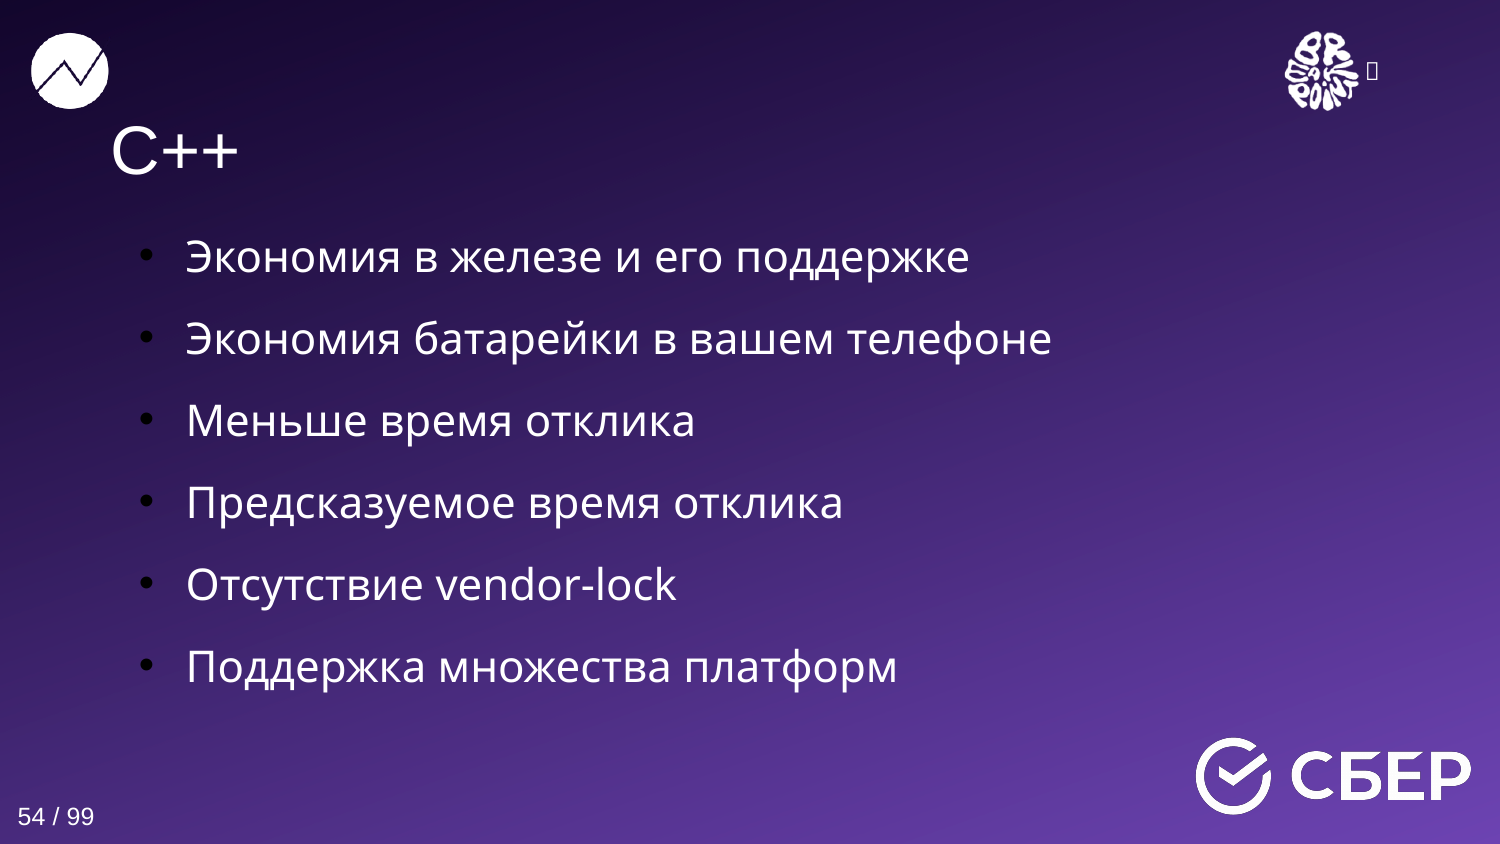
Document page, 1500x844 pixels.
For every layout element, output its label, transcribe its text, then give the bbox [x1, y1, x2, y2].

text_box <number> / 99 [2, 795, 632, 839]
text_box 🐙 [1364, 36, 1489, 107]
title C++ [103, 100, 1397, 205]
picture [0, 0, 1500, 844]
list Экономия в железе и его поддержке Экономия батарейки в вашем телефоне Меньше время отклика Предсказуемое время отклика Отсутствие vendor-lock Поддержка множества платформ [103, 224, 1397, 760]
